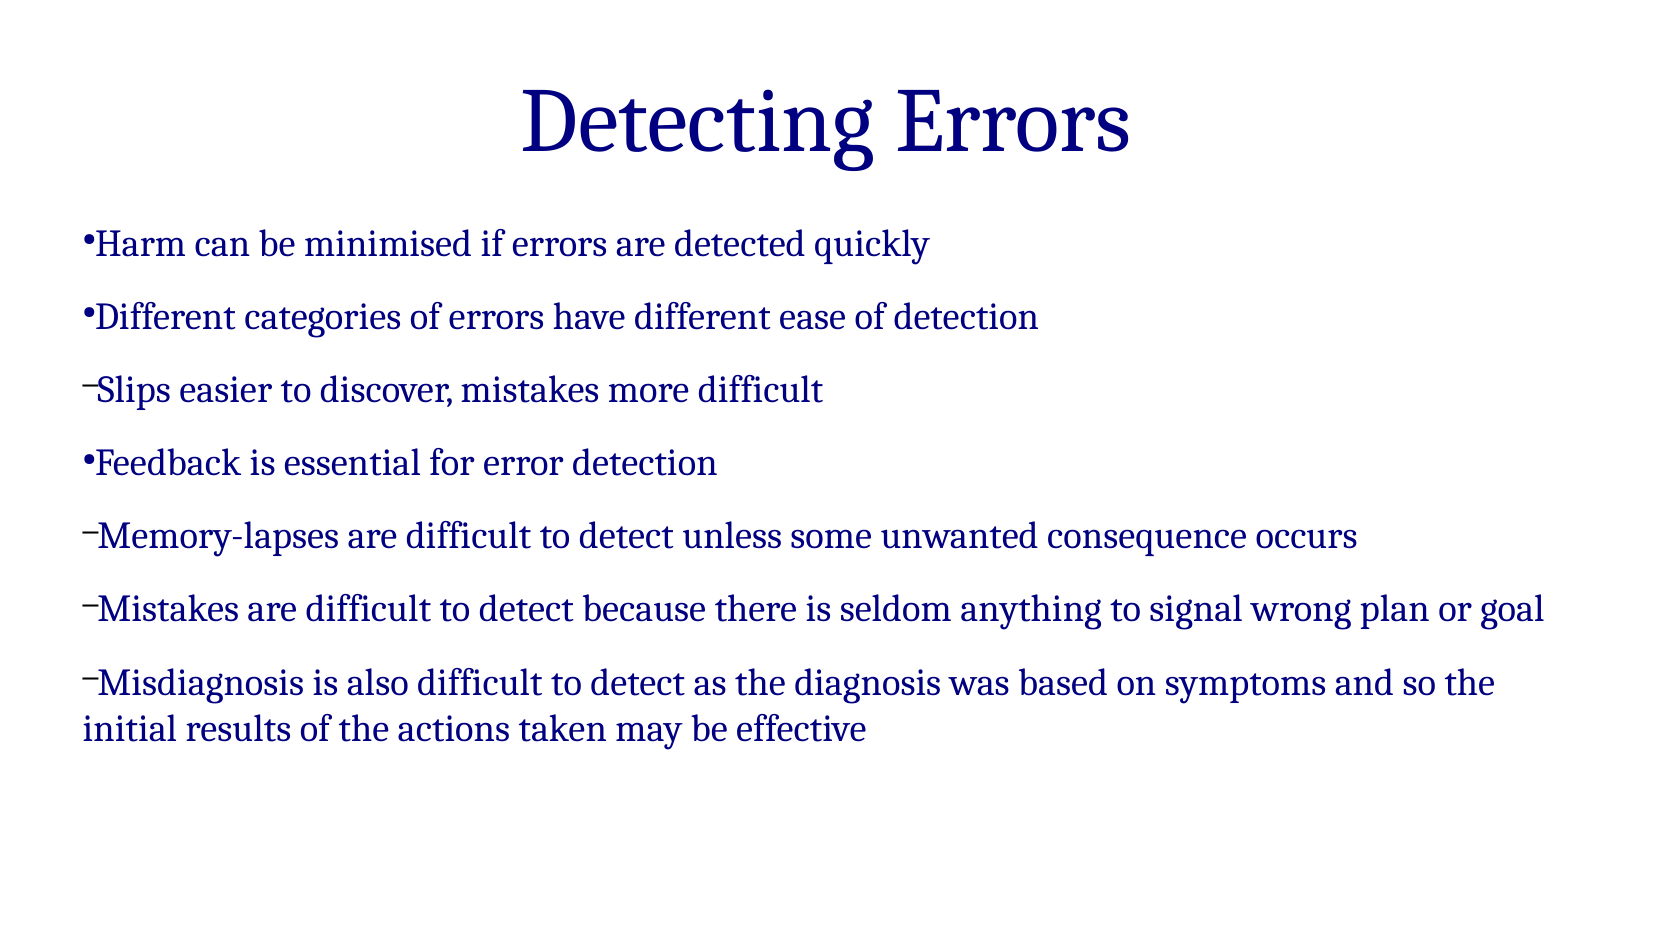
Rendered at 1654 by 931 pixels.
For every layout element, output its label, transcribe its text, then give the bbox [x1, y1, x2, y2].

list Harm can be minimised if errors are detected quickly Different categories of errors have different ease of detection Slips easier to discover, mistakes more difficult Feedback is essential for error detection Memory-lapses are difficult to detect unless some unwanted consequence occurs Mistakes are difficult to detect because there is seldom anything to signal wrong plan or goal Misdiagnosis is also difficult to detect as the diagnosis was based on symptoms and so the initial results of the actions taken may be effective [82, 217, 1571, 758]
title Detecting Errors [82, 37, 1571, 193]
